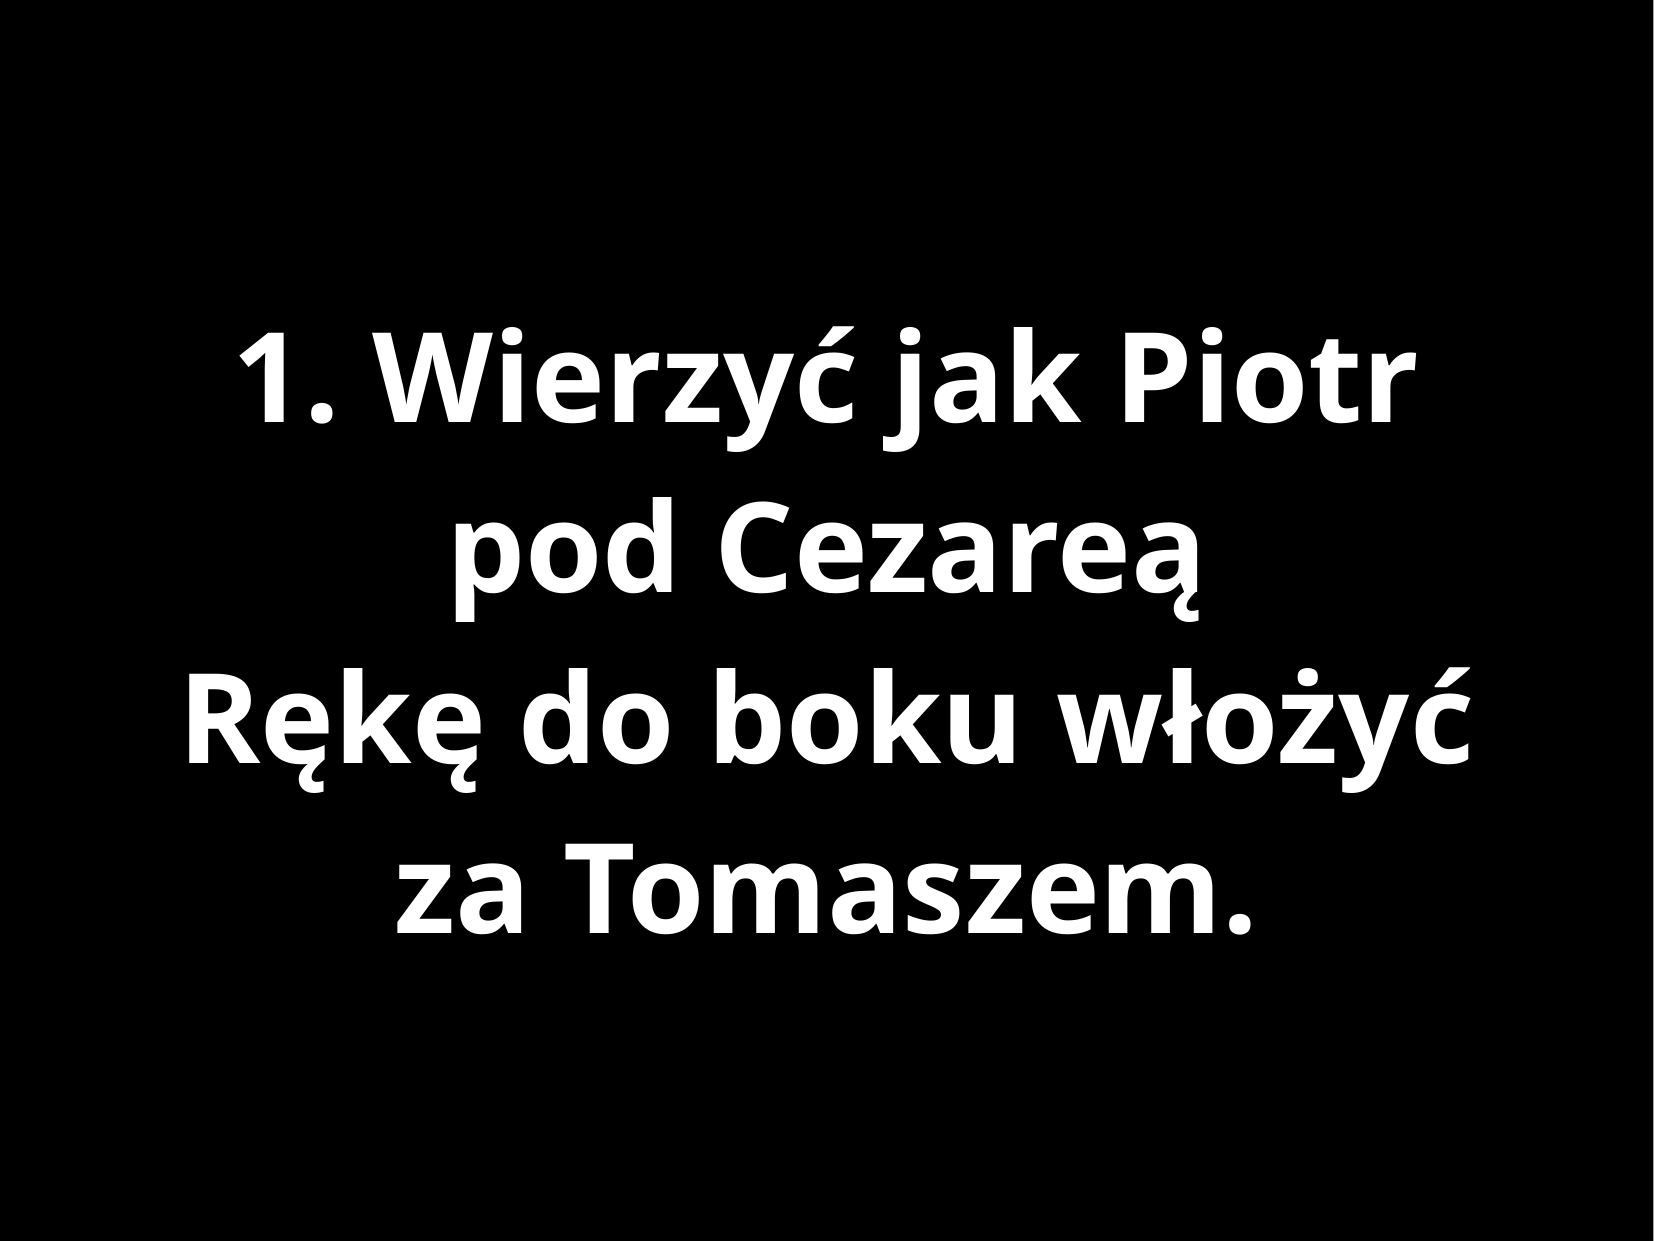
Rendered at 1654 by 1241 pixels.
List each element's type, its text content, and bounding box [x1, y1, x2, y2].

title 1. Wierzyć jak Piotr pod Cezareą Rękę do boku włożyć za Tomaszem. [0, 0, 1654, 1241]
